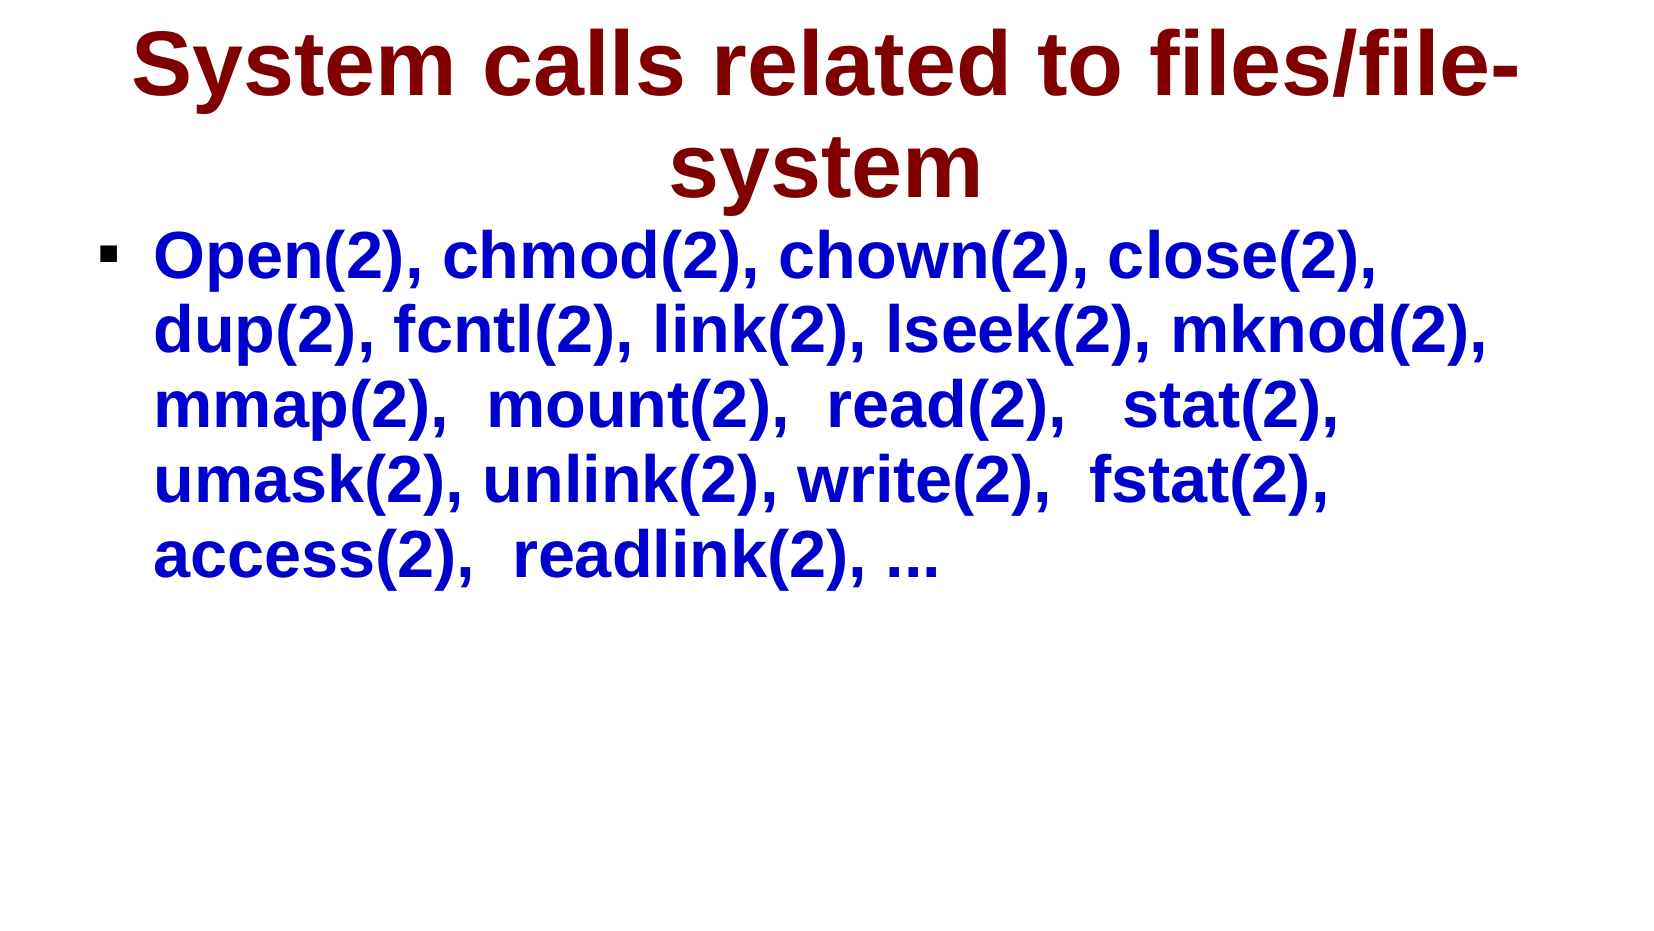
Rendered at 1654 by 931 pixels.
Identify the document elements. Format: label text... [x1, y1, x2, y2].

list Open(2), chmod(2), chown(2), close(2), dup(2), fcntl(2), link(2), lseek(2), mknod(2), mmap(2), mount(2), read(2), stat(2), umask(2), unlink(2), write(2), fstat(2), access(2), readlink(2), ... [82, 217, 1571, 757]
title System calls related to files/file-system [82, 12, 1571, 217]
